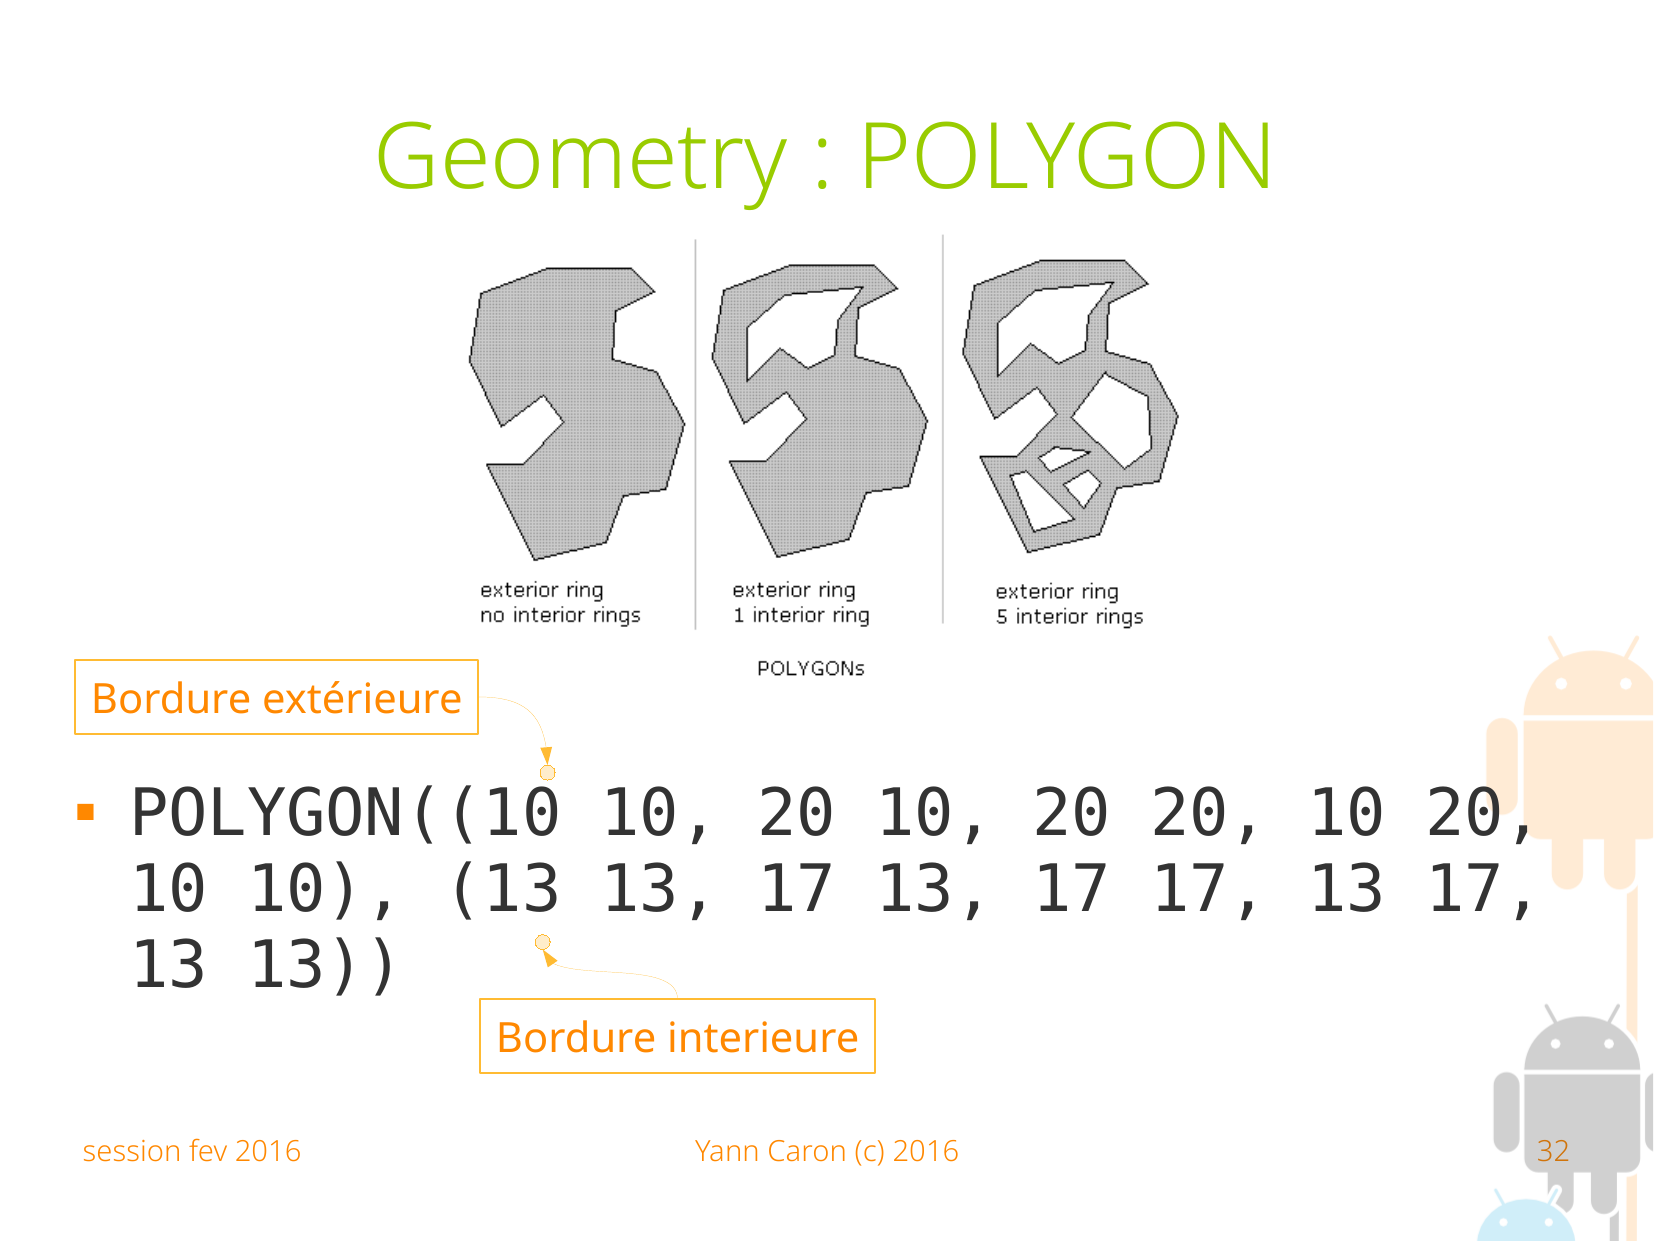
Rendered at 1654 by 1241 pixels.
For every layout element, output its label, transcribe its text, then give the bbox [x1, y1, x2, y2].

picture [240, 661, 477, 733]
text_box Bordure interieure [480, 999, 857, 1066]
title Geometry : POLYGON [82, 49, 1571, 257]
picture [240, 698, 547, 775]
text_box Bordure extérieure [75, 660, 461, 726]
list POLYGON((10 10, 20 10, 20 20, 10 20, 10 10), (13 13, 17 13, 17 17, 13 17, 13 13)) [60, 775, 1548, 1006]
text_box [540, 765, 556, 781]
text_box [535, 934, 551, 950]
picture [481, 1006, 874, 1072]
subtitle Création de base de donnée [76, 726, 240, 733]
picture [240, 224, 1654, 1241]
